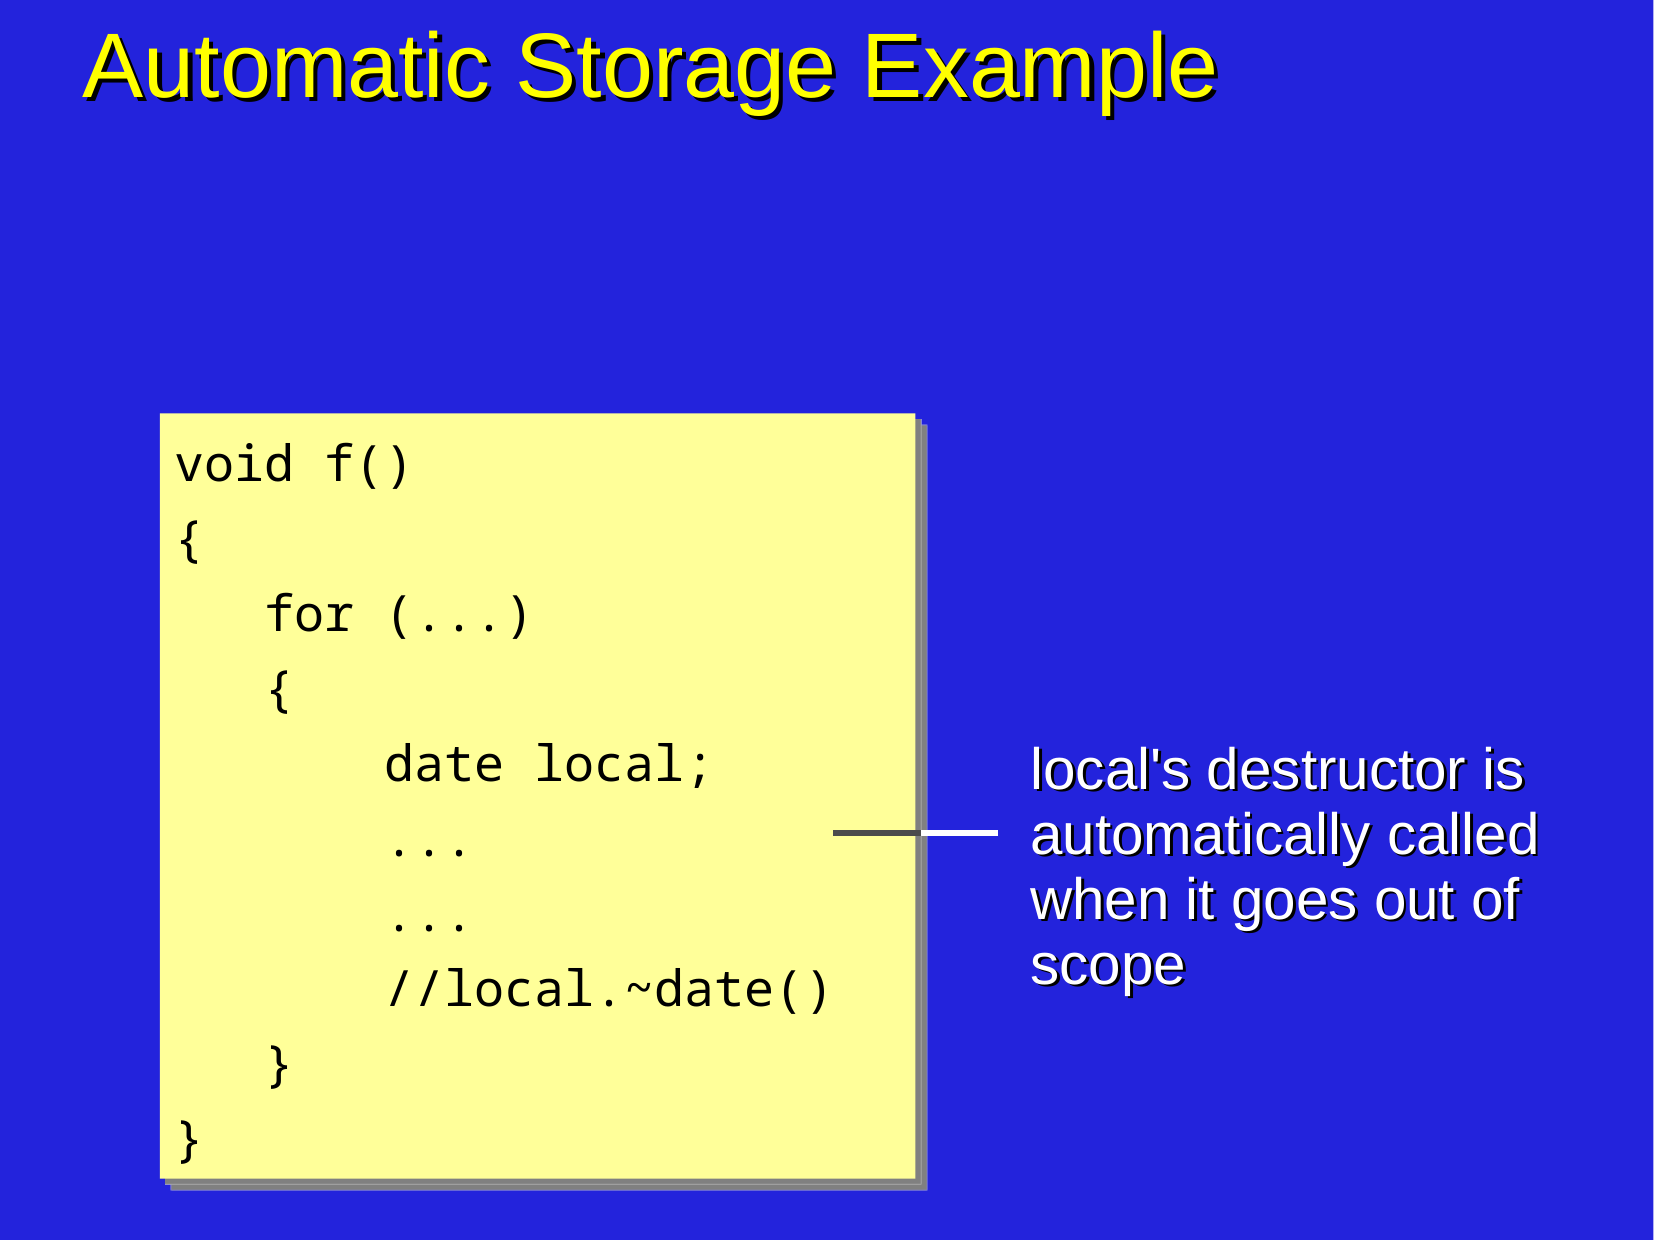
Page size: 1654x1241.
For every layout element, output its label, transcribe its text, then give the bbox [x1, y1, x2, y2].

text_box local's destructor is automatically called when it goes out of scope [1015, 728, 1592, 1012]
text_box void f() { for (...) { date local; ... ... //local.~date() } } [159, 413, 916, 1179]
title Automatic Storage Example [82, 2, 1571, 130]
